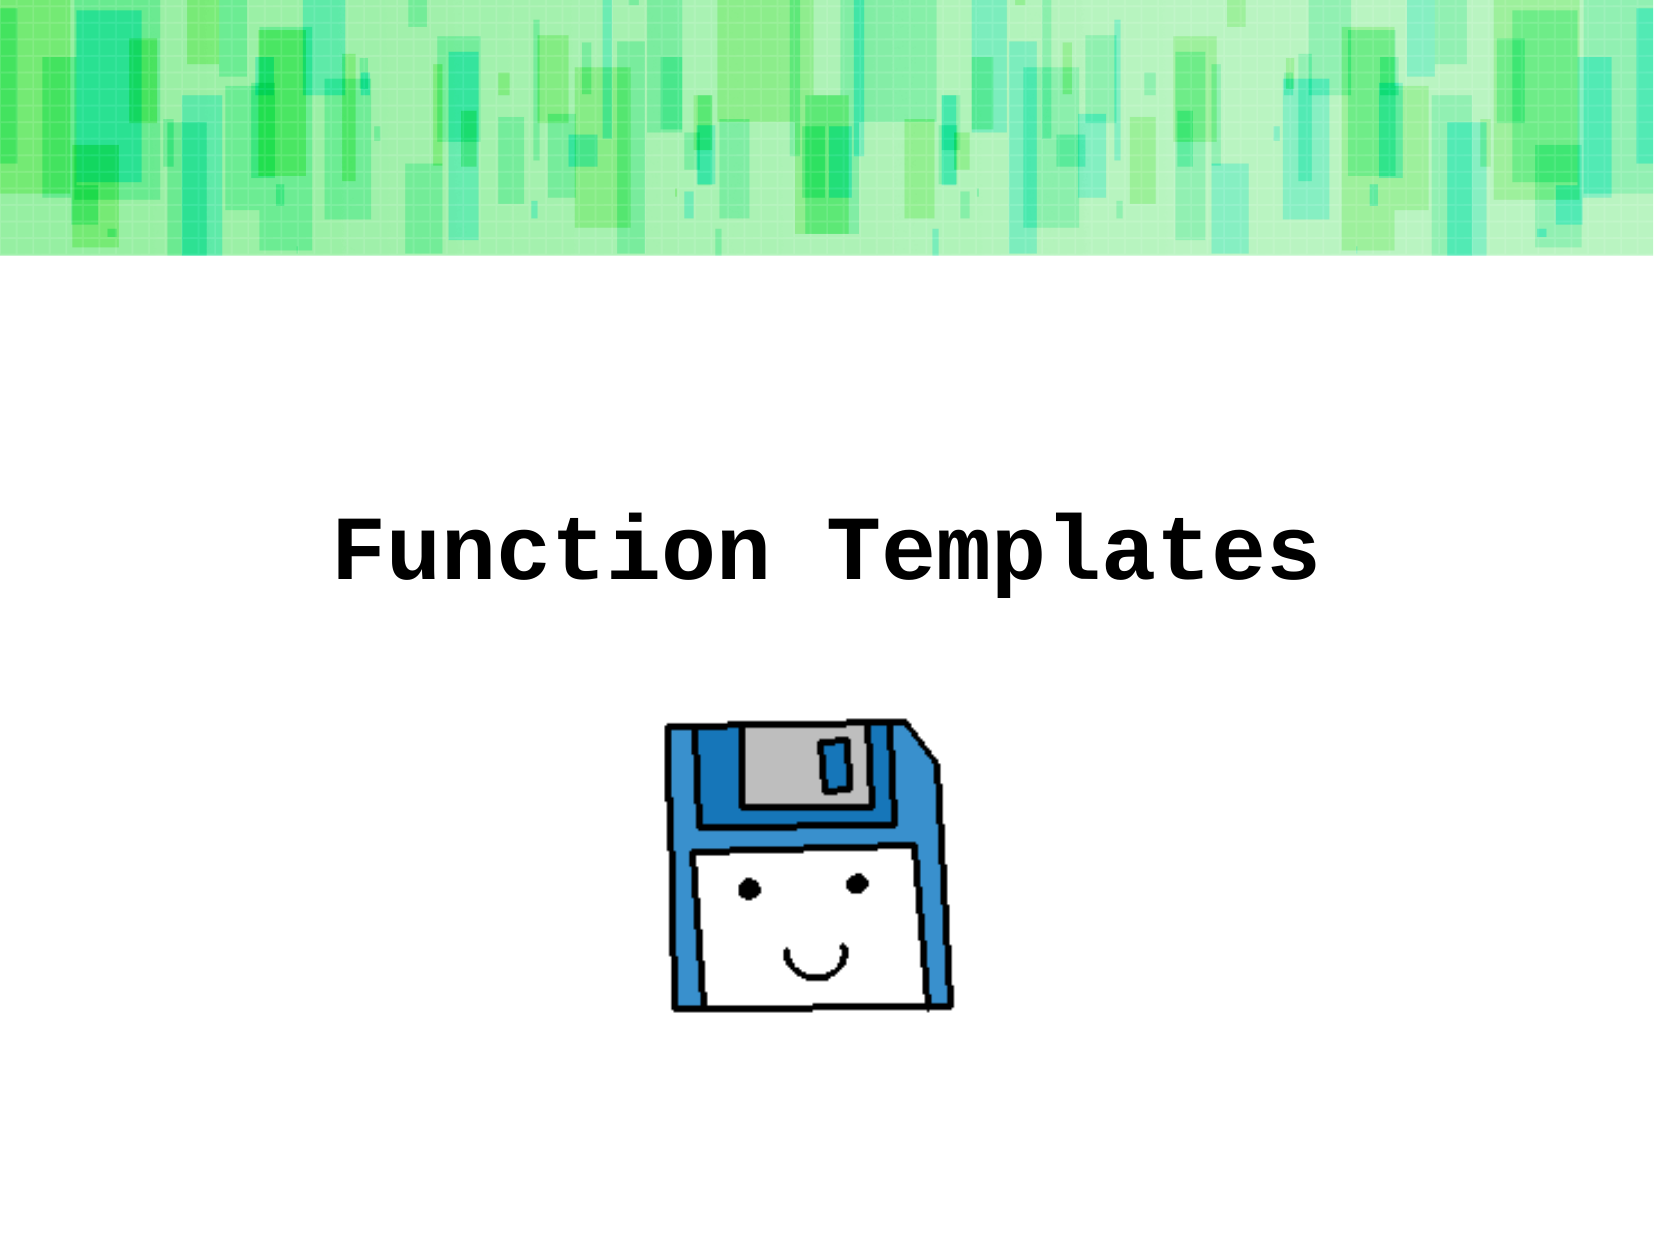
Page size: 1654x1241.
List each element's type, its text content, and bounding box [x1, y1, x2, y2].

subtitle Function Templates [82, 285, 1571, 826]
picture [0, 0, 1654, 1241]
